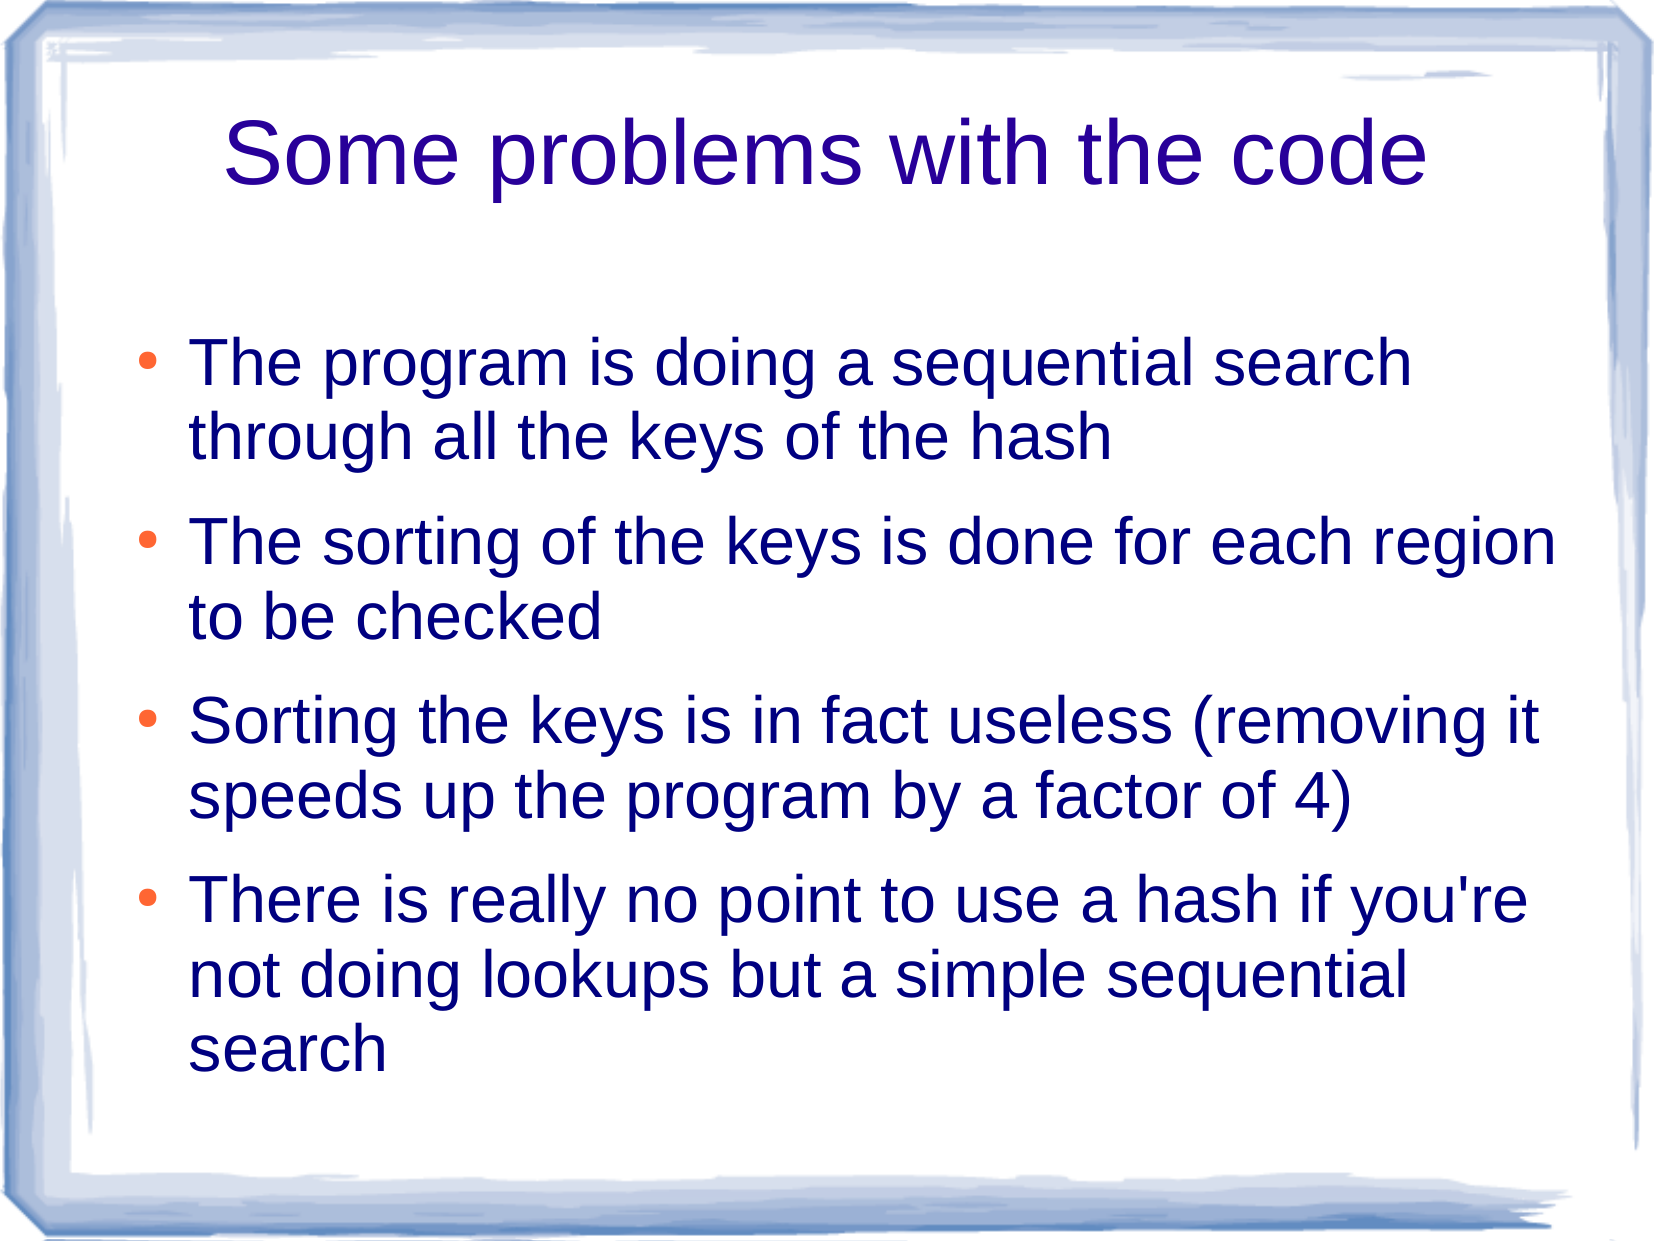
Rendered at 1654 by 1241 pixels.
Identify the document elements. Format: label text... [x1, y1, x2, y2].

title Some problems with the code [82, 49, 1571, 257]
list The program is doing a sequential search through all the keys of the hash The sorting of the keys is done for each region to be checked Sorting the keys is in fact useless (removing it speeds up the program by a factor of 4) There is really no point to use a hash if you're not doing lookups but a simple sequential search [118, 324, 1571, 1087]
picture [0, 0, 1654, 1241]
